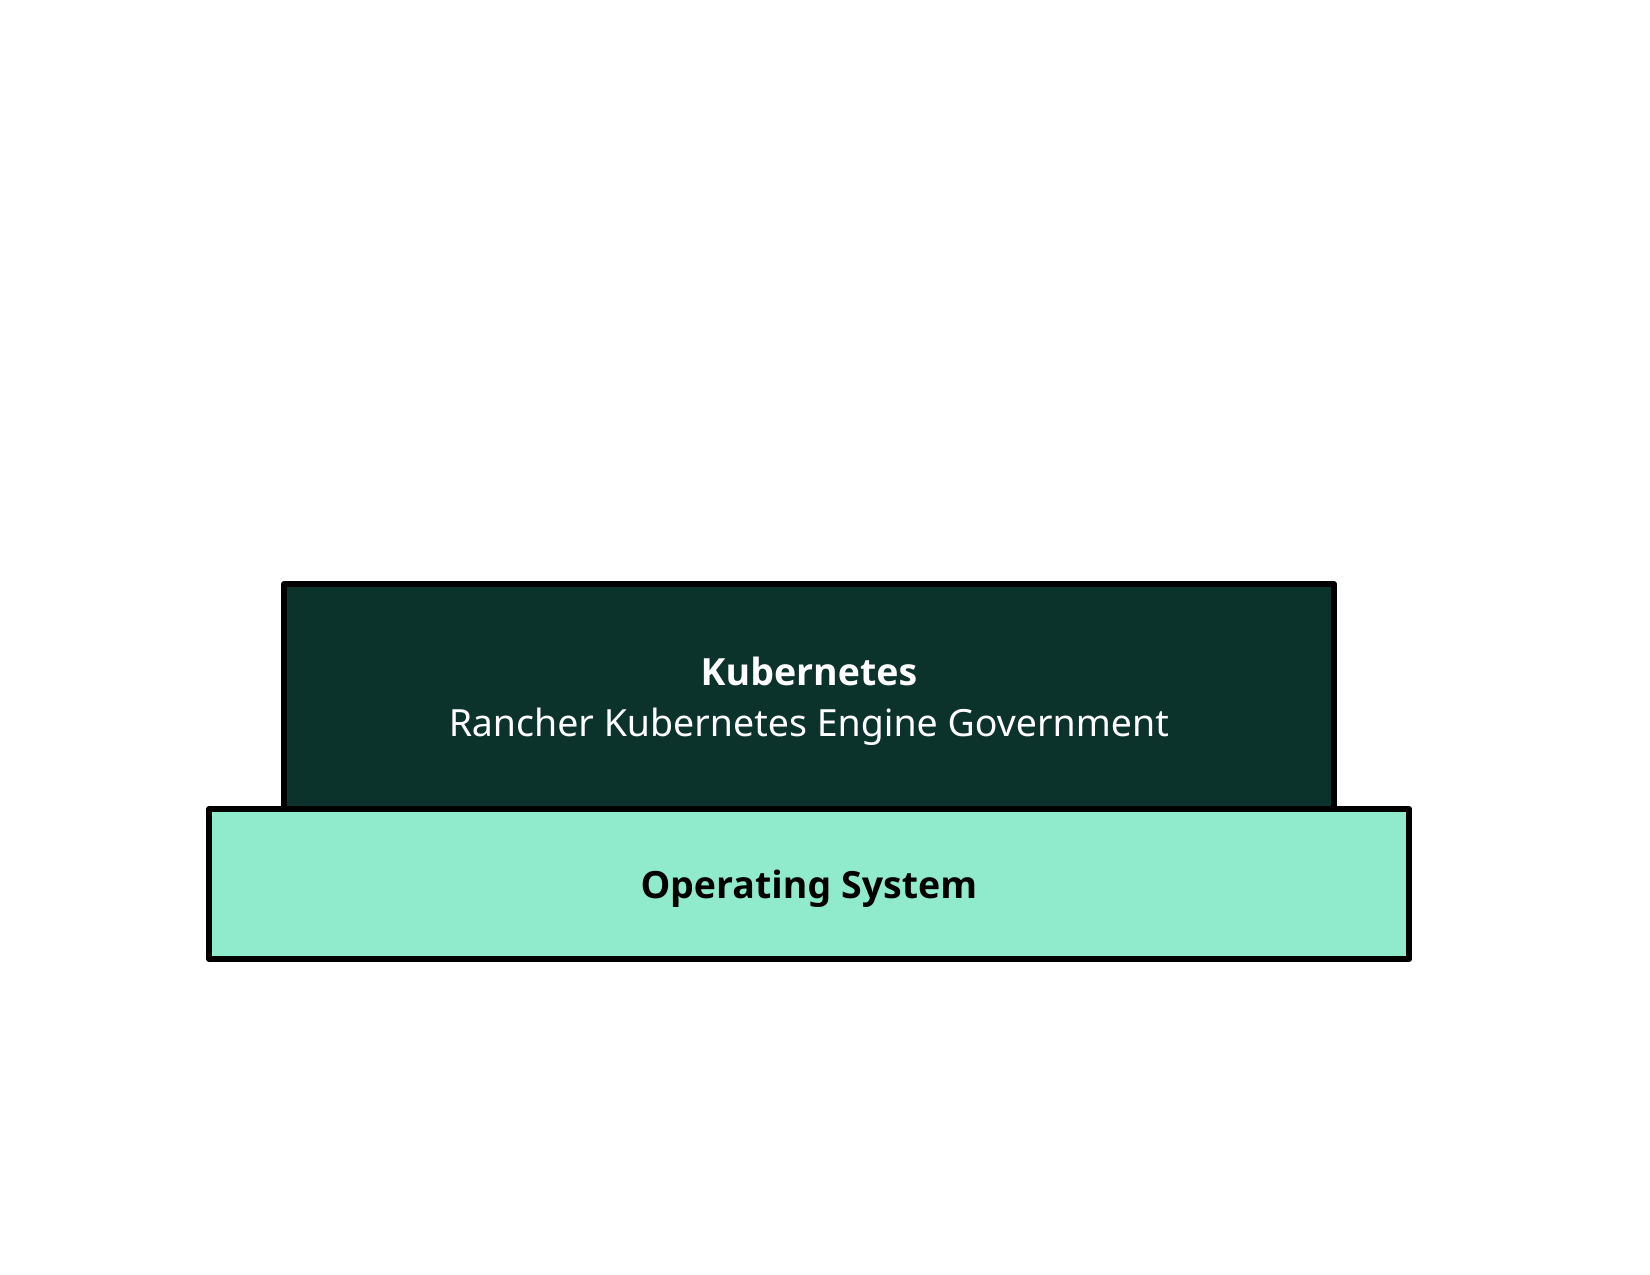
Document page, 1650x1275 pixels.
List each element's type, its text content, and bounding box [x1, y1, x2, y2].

text_box Operating System [209, 809, 1410, 960]
text_box Kubernetes Rancher Kubernetes Engine Government [284, 584, 1335, 810]
